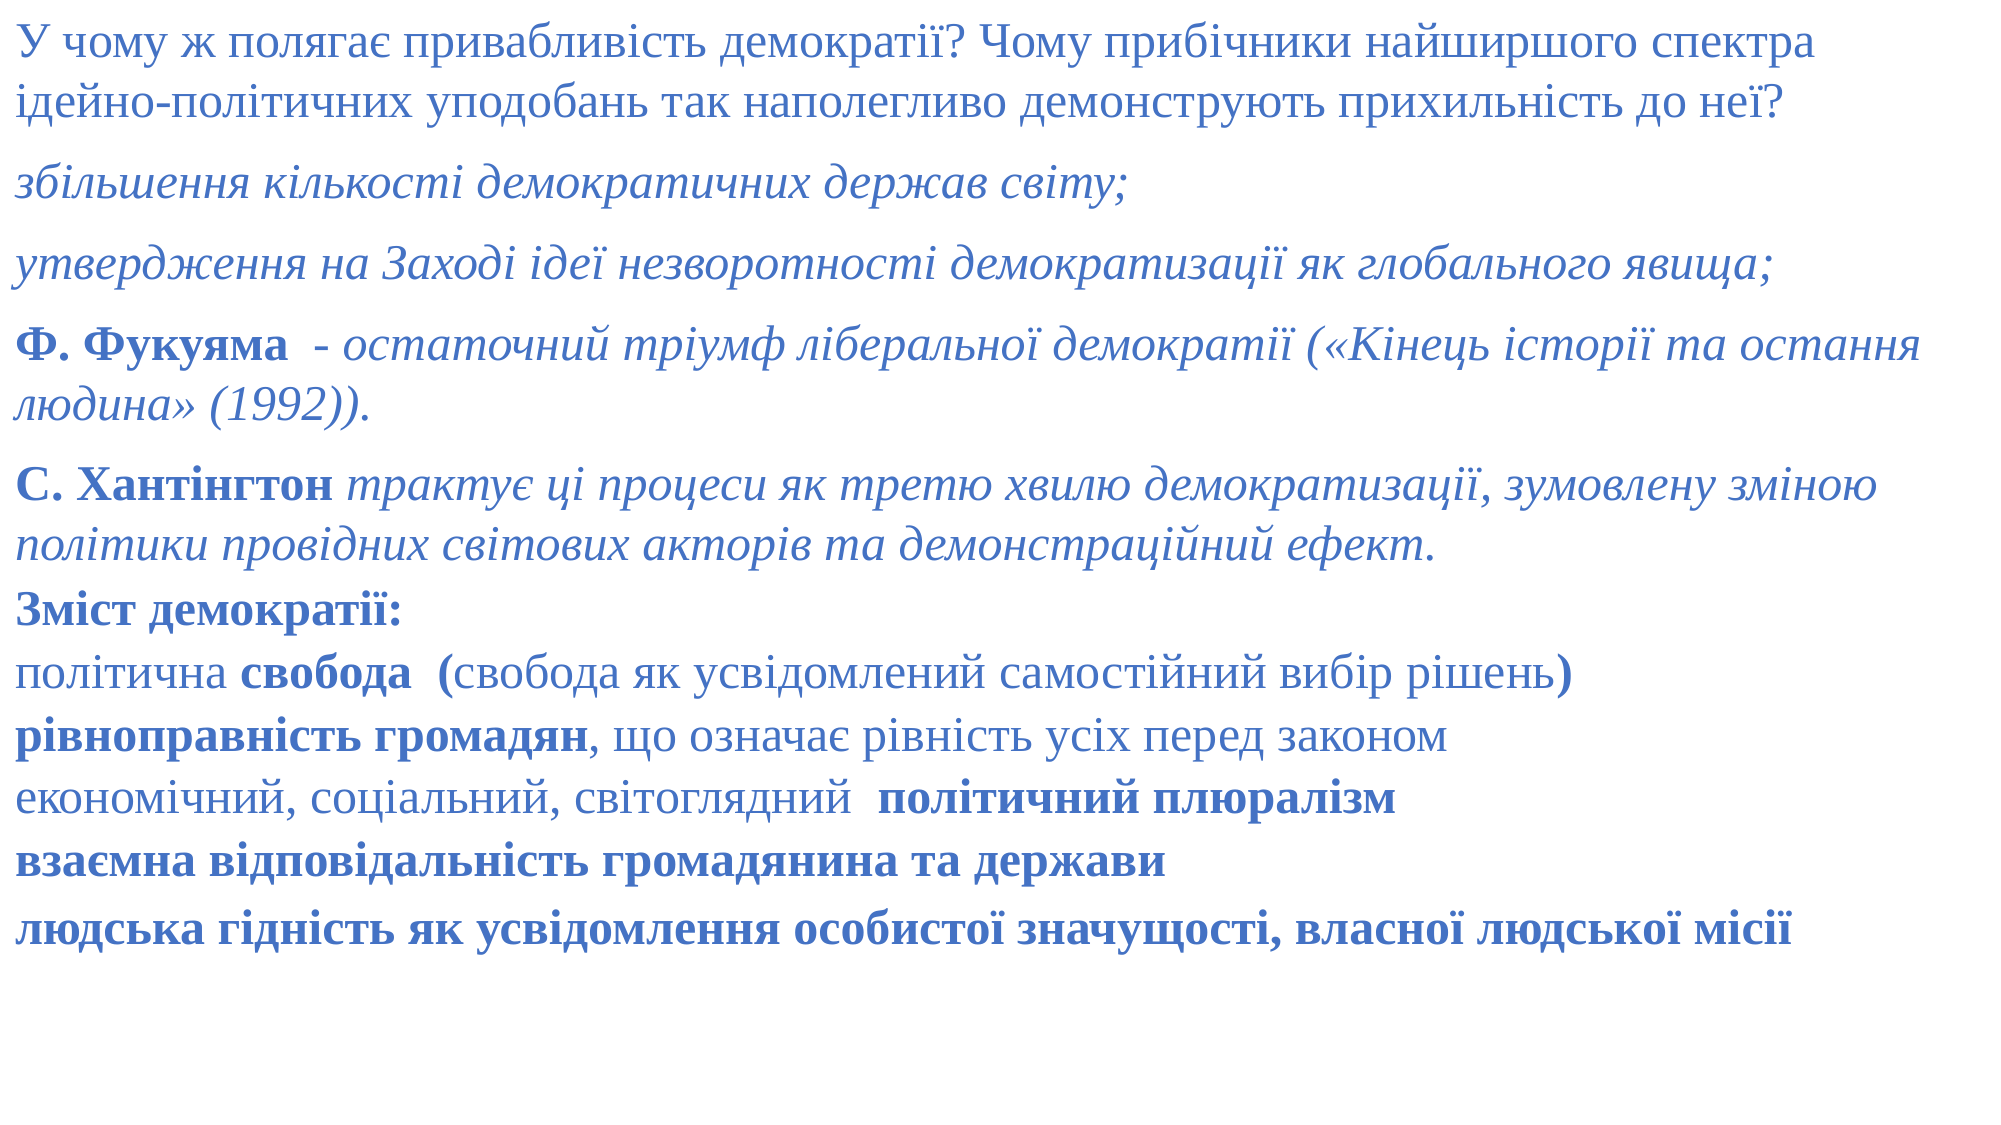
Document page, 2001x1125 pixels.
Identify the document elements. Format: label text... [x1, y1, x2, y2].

list У чому ж полягає привабливість демократії? Чому прибічники найширшого спектра ідейно-політичних уподобань так наполегливо демонструють прихильність до неї? збільшення кількості демократичних держав світу; утвердження на Заході ідеї незворотності демократизації як глобального явища; Ф. Фукуяма - остаточний тріумф ліберальної демократії («Кінець історії та остання людина» (1992)). С. Хантінгтон трактує ці процеси як третю хвилю демократизації, зумовлену зміною політики провідних світових акторів та демонстраційний ефект. Зміст демократії: політична свобода (свобода як усвідомлений самостійний вибір рішень) рівноправність громадян, що означає рівність усіх перед законом економічний, соціальний, світоглядний політичний плюралізм взаємна відповідальність громадянина та держави людська гідність як усвідомлення особистої значущості, власної людської місії [0, 0, 1988, 1113]
